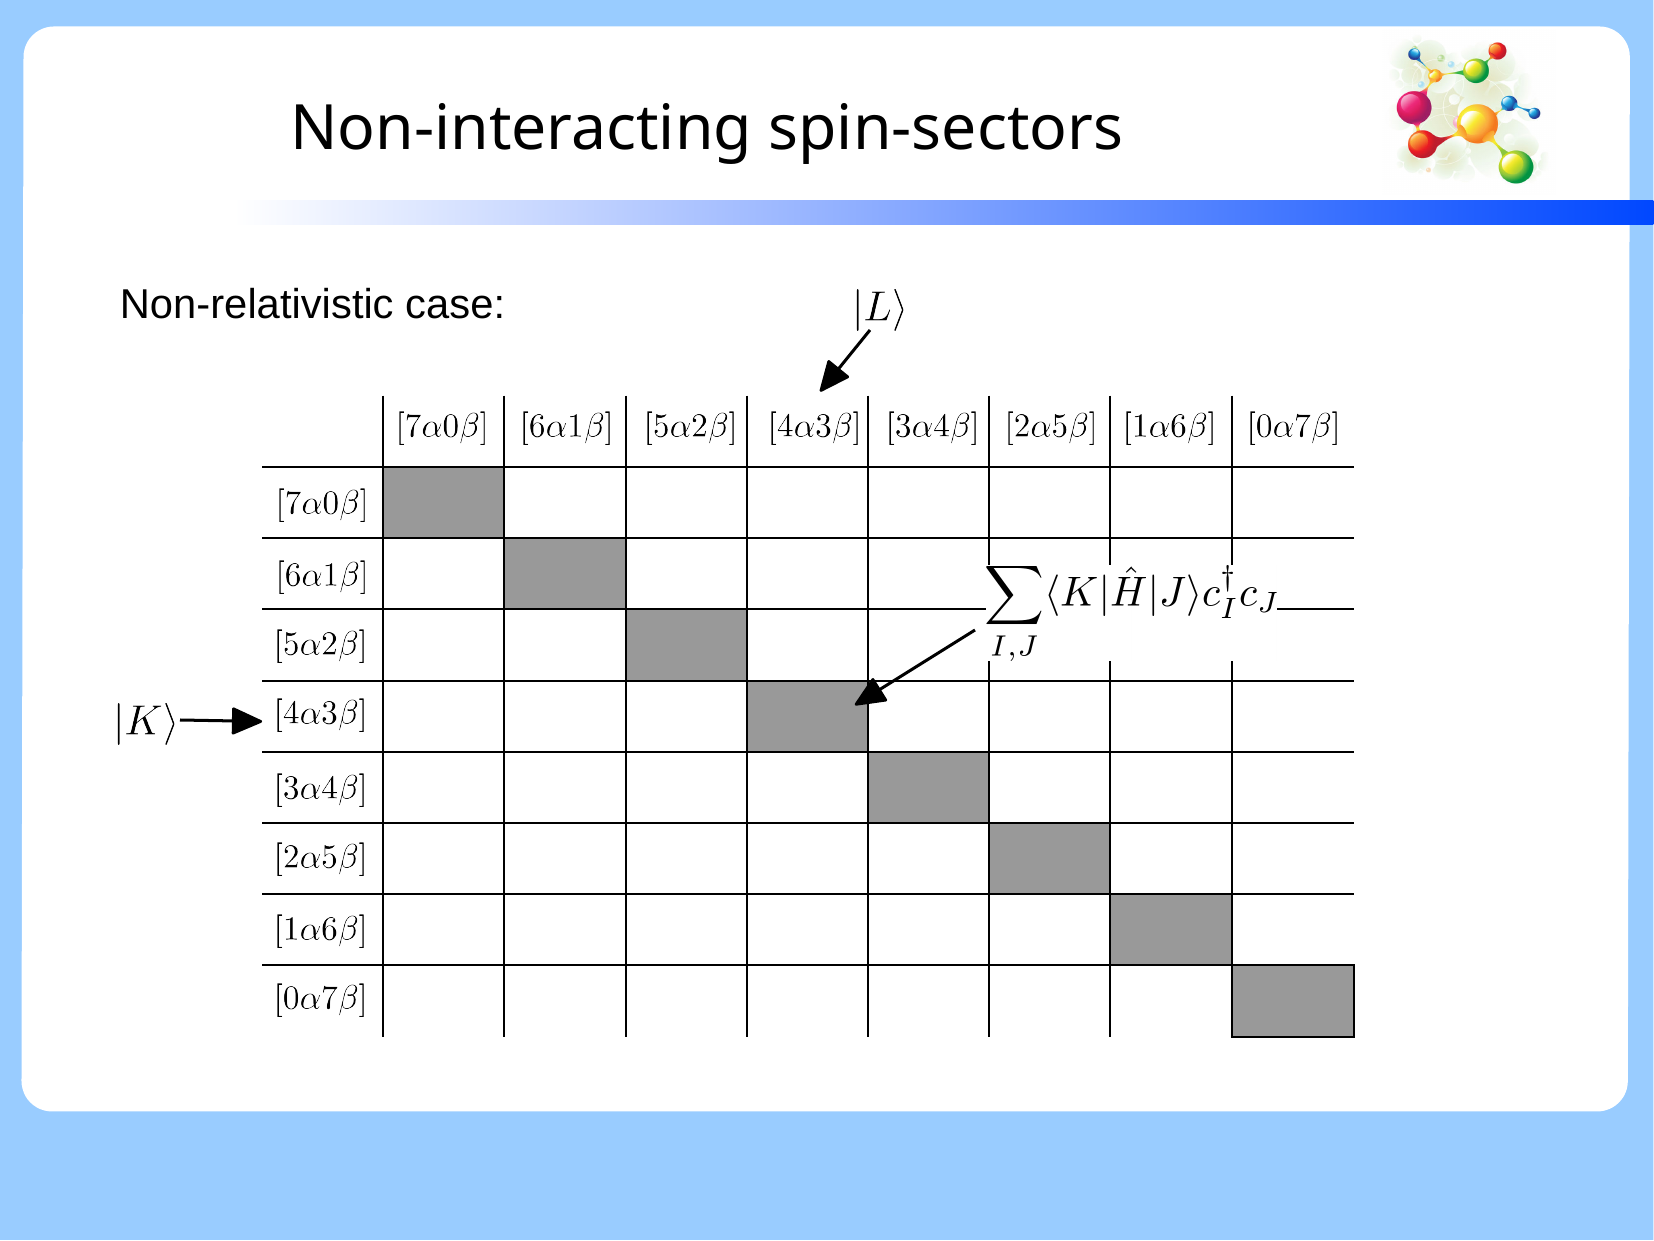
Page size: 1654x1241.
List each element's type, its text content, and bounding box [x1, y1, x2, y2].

picture [117, 702, 175, 745]
table_cell [869, 682, 988, 751]
table_header [505, 396, 625, 466]
table_cell [748, 682, 867, 751]
table_cell [384, 539, 503, 608]
table_cell [1111, 468, 1231, 537]
table_cell [262, 966, 382, 1037]
table_cell [990, 661, 1109, 680]
table_header [748, 396, 867, 466]
table_cell [262, 610, 382, 680]
table_cell [748, 966, 867, 1037]
table_cell [505, 539, 625, 608]
picture [1008, 411, 1094, 445]
table_cell [627, 895, 746, 964]
table_cell [990, 753, 1109, 822]
table_cell [748, 539, 867, 608]
picture [1250, 411, 1337, 445]
picture [1382, 29, 1556, 195]
table_cell [1233, 753, 1354, 822]
title Non-interacting spin-sectors [82, 49, 1332, 201]
table_cell [869, 539, 988, 608]
table_cell [627, 610, 746, 680]
table_cell [1233, 682, 1354, 751]
table_cell [262, 895, 382, 964]
table_cell [748, 753, 867, 822]
picture [279, 560, 365, 594]
table_cell [748, 824, 867, 893]
table_cell [262, 824, 382, 893]
table_cell [877, 682, 887, 686]
table_cell [1111, 661, 1231, 680]
picture [647, 411, 734, 445]
table_cell [1111, 895, 1231, 964]
table_cell [262, 753, 382, 822]
table_cell [869, 610, 988, 680]
table_cell [384, 468, 503, 537]
picture [279, 488, 365, 522]
table_cell [505, 966, 625, 1037]
picture [986, 565, 1277, 661]
table_cell [384, 966, 503, 1037]
table_cell [262, 682, 382, 751]
list [82, 277, 1571, 1069]
table_cell [627, 539, 746, 608]
table_cell [990, 966, 1109, 1037]
table_cell [627, 966, 746, 1037]
table_cell [869, 966, 988, 1037]
table_header [262, 396, 382, 466]
table_cell [990, 682, 1109, 751]
picture [277, 914, 364, 948]
table_cell [1111, 753, 1231, 822]
table_cell [990, 468, 1109, 537]
table_header [384, 396, 503, 466]
table_cell [262, 539, 382, 608]
table_cell [1233, 966, 1353, 1036]
table_cell [1233, 539, 1354, 608]
table_header [1233, 396, 1354, 466]
table_header [1111, 396, 1231, 466]
table_cell [1233, 610, 1354, 680]
table_cell [1111, 824, 1231, 893]
table_header [990, 396, 1109, 466]
picture [523, 411, 610, 445]
table_cell [990, 539, 1109, 565]
table_cell [748, 468, 867, 537]
table_cell [990, 824, 1109, 893]
table_cell [627, 468, 746, 537]
table_cell [748, 610, 867, 680]
table_header [869, 396, 988, 466]
picture [399, 411, 485, 445]
table_cell [869, 468, 988, 537]
table_cell [1111, 682, 1231, 751]
picture [277, 842, 364, 876]
table_header [627, 396, 746, 466]
table_cell [1233, 895, 1354, 964]
table_cell [384, 682, 503, 751]
table_cell [384, 610, 503, 680]
picture [856, 288, 904, 331]
table_cell [384, 753, 503, 822]
table_cell [384, 824, 503, 893]
table_cell [627, 824, 746, 893]
table_cell [990, 895, 1109, 964]
picture [771, 411, 858, 445]
table_cell [869, 753, 988, 822]
table_cell [1111, 539, 1231, 565]
table_cell [869, 895, 988, 964]
picture [889, 411, 976, 445]
table_cell [1233, 824, 1354, 893]
table_cell [1233, 468, 1354, 537]
table_cell [627, 682, 746, 751]
picture [1126, 411, 1213, 445]
table_cell [262, 468, 382, 537]
table_cell [505, 682, 625, 751]
table_cell [505, 468, 625, 537]
text_box Non-relativistic case: [105, 273, 1291, 335]
table_cell [384, 895, 503, 964]
table_cell [505, 753, 625, 822]
picture [277, 983, 364, 1017]
table_cell [748, 895, 867, 964]
table_cell [869, 824, 988, 893]
table_cell [505, 824, 625, 893]
picture [277, 629, 364, 663]
picture [277, 773, 364, 807]
picture [277, 698, 364, 732]
table_cell [505, 895, 625, 964]
table_cell [1111, 966, 1231, 1037]
table_cell [627, 753, 746, 822]
table_cell [505, 610, 625, 680]
